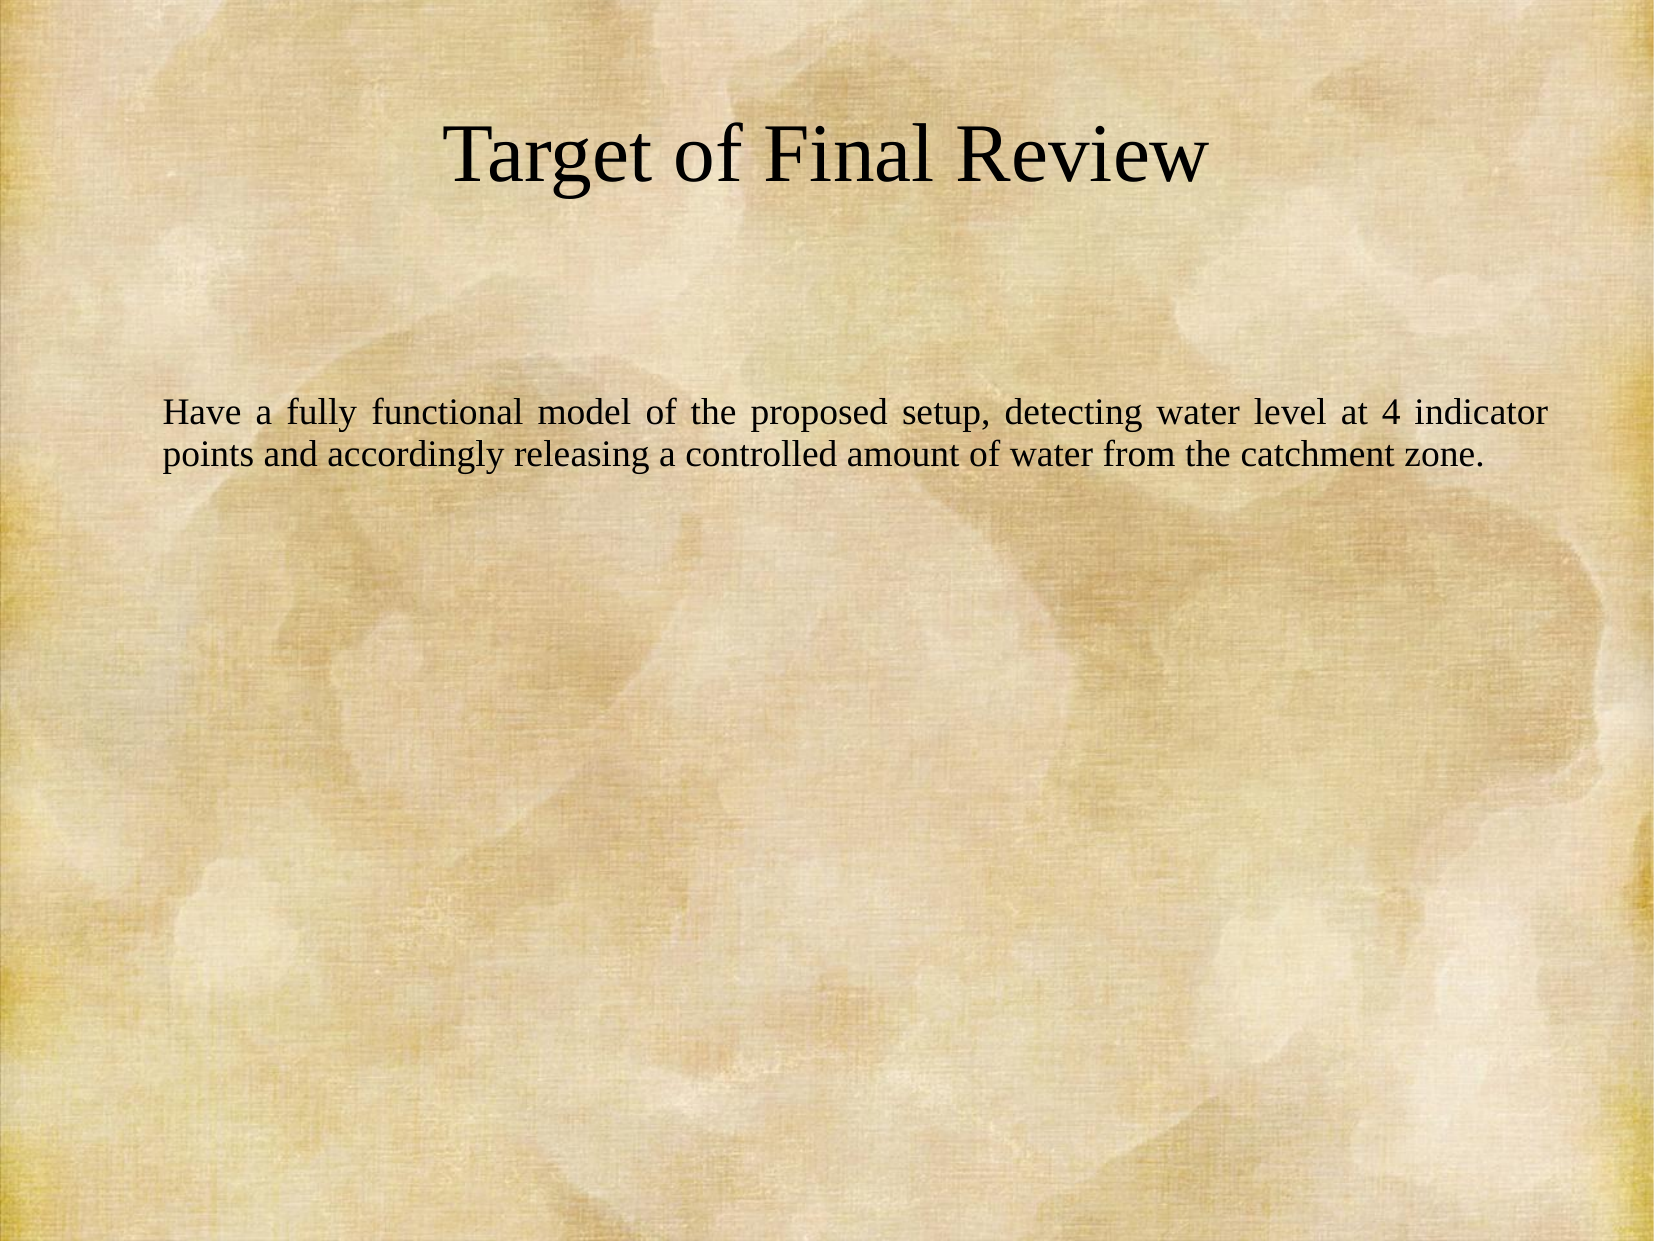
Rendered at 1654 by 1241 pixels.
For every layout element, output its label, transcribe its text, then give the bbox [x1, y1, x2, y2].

title Target of Final Review [82, 49, 1571, 257]
text_box Have a fully functional model of the proposed setup, detecting water level at 4 indicator points and accordingly releasing a controlled amount of water from the catchment zone. [147, 383, 1565, 484]
picture [0, 0, 1654, 1241]
